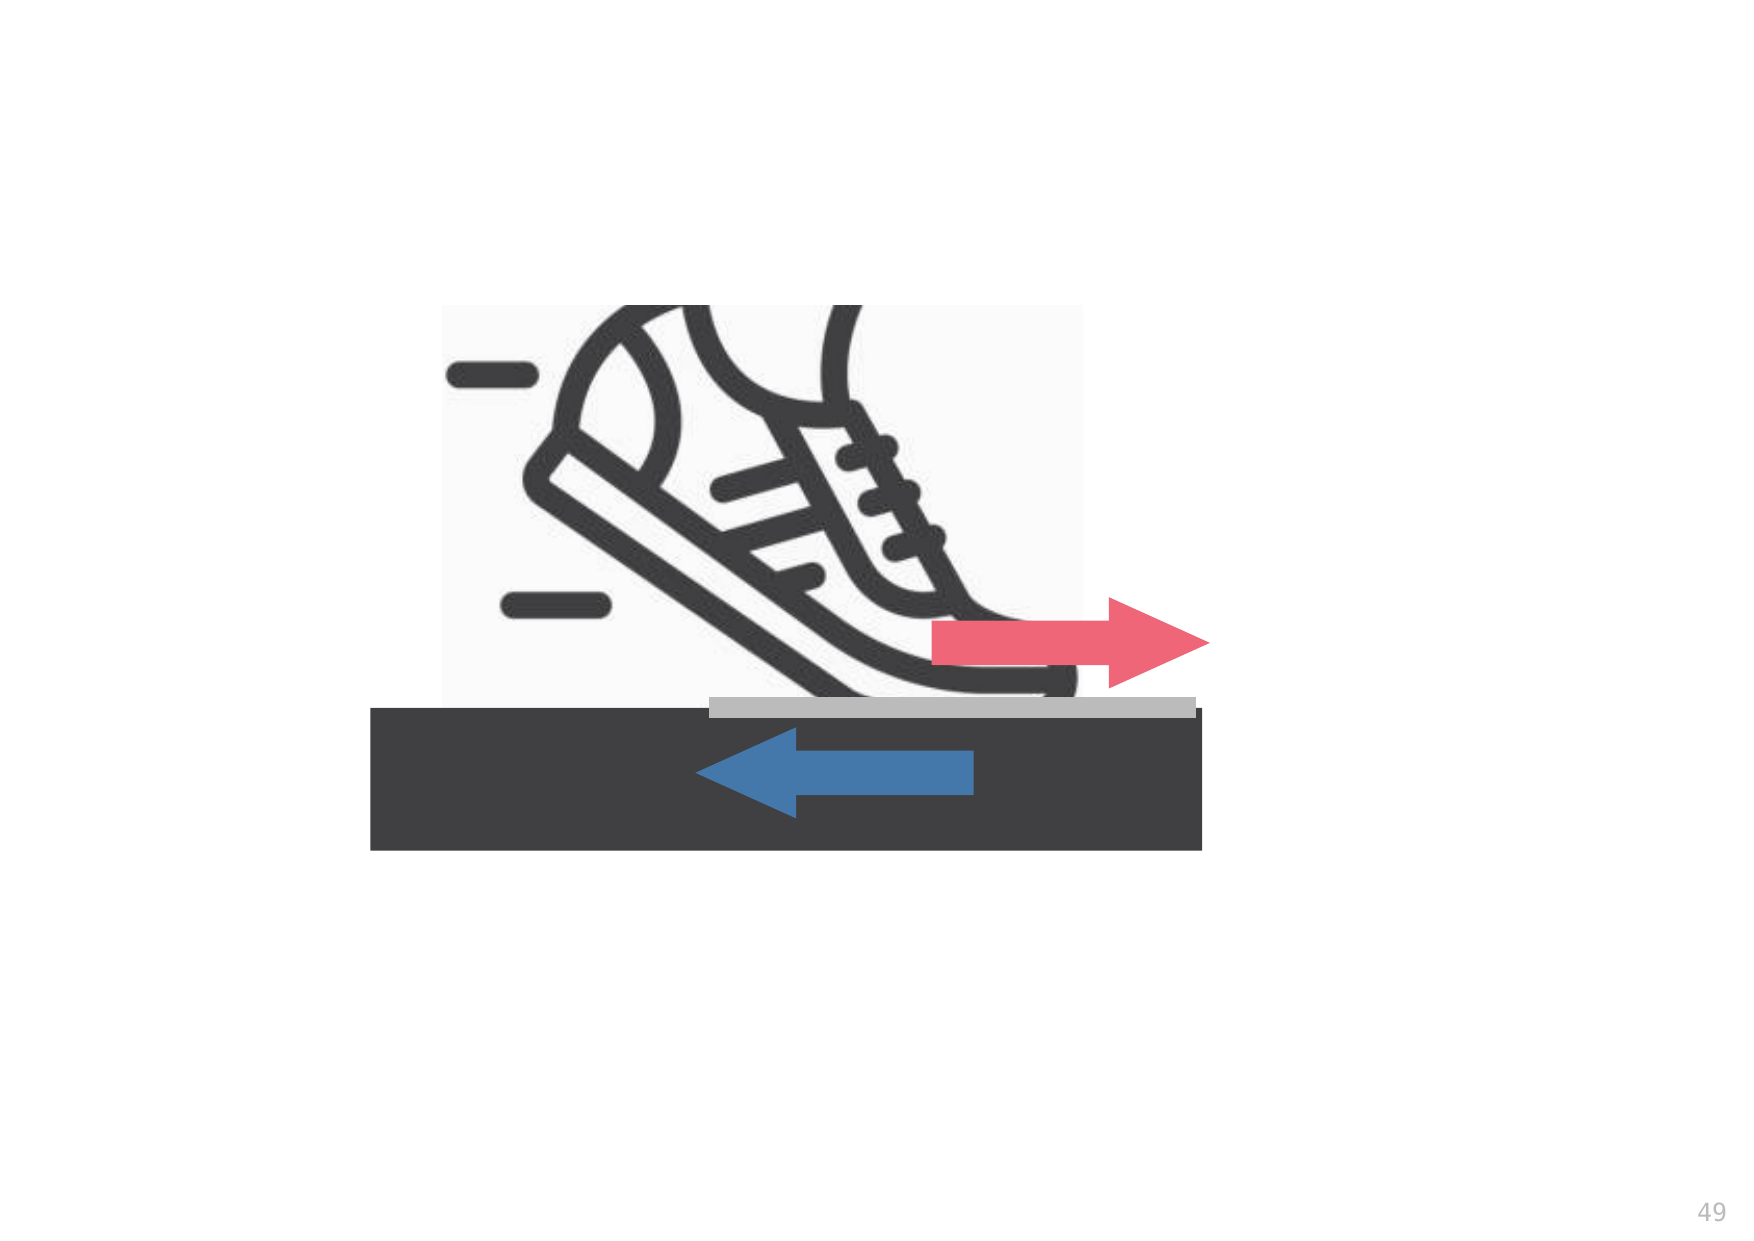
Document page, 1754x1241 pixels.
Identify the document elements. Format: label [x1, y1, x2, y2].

text_box [370, 707, 1203, 851]
text_box [931, 597, 1210, 689]
picture [442, 305, 1083, 707]
